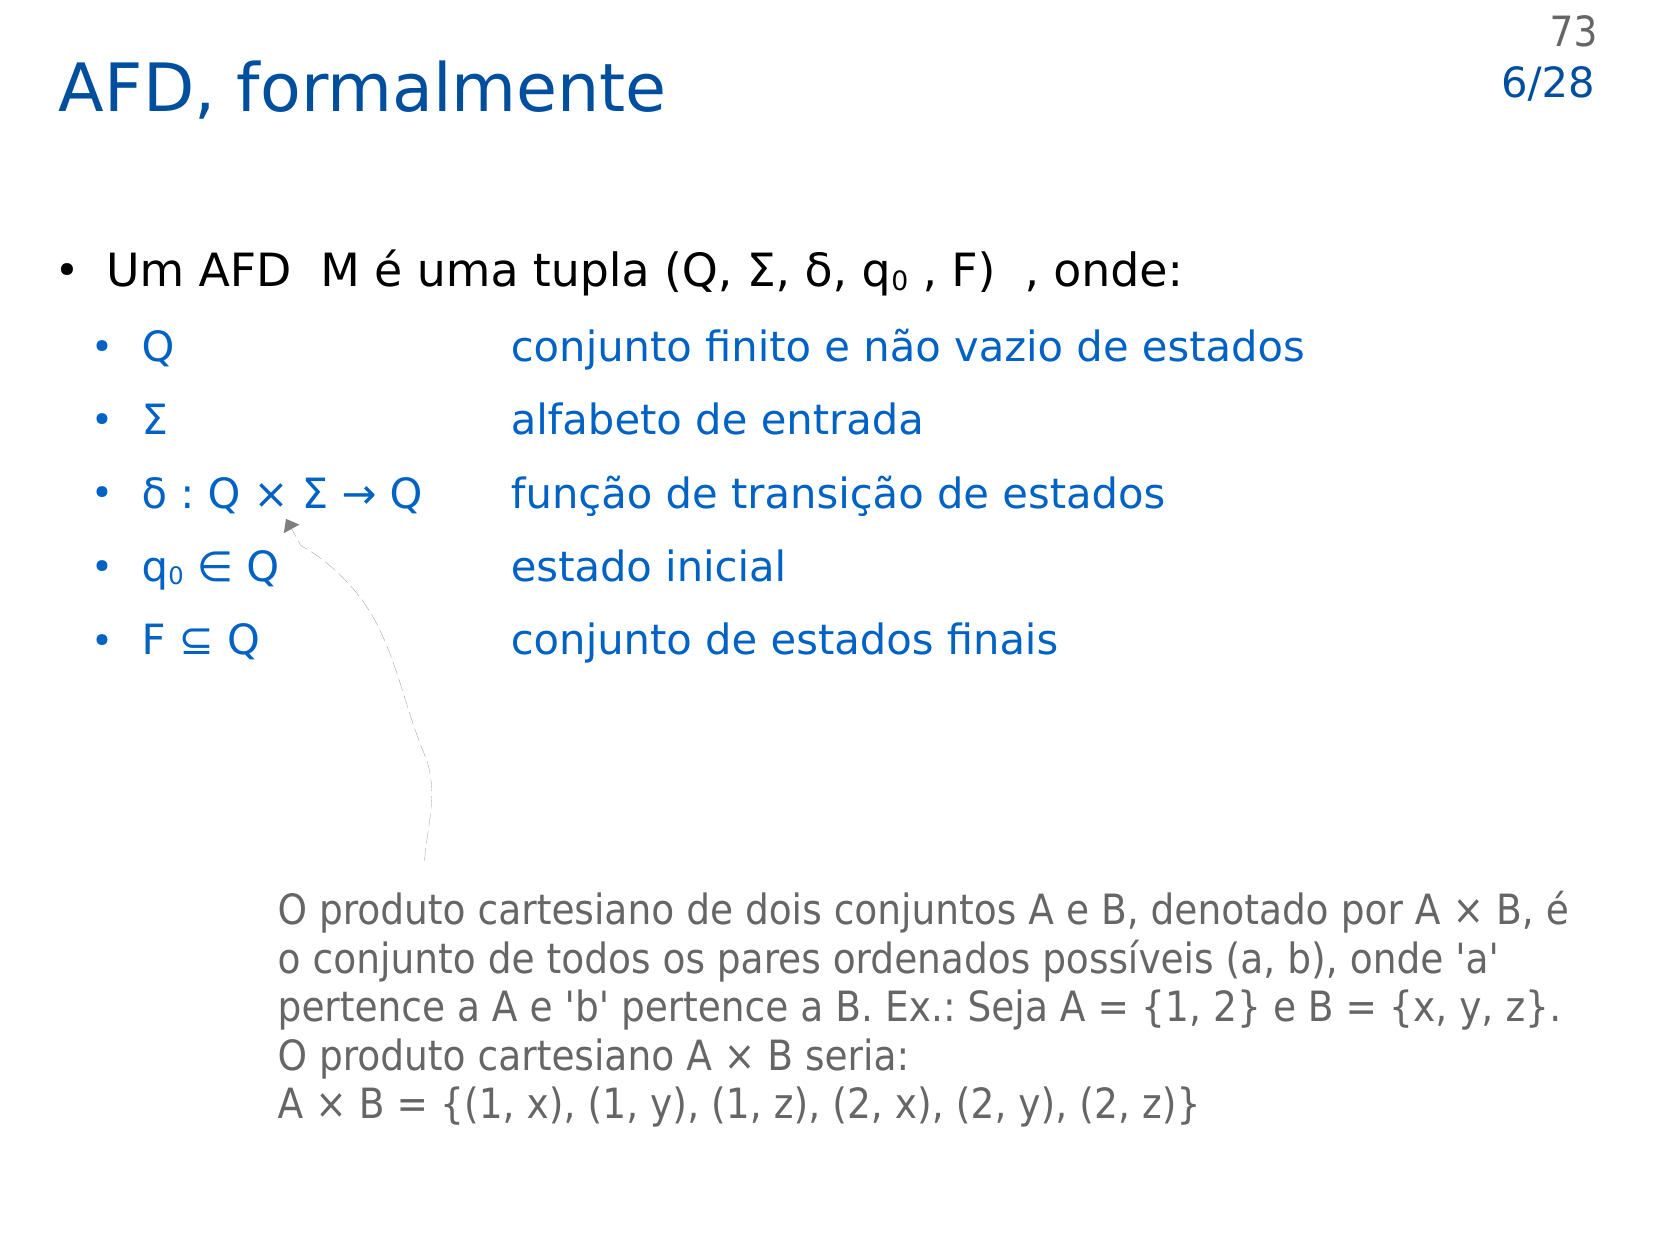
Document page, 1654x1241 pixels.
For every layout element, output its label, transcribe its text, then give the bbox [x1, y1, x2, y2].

title AFD, formalmente [59, 29, 1625, 148]
text_box O produto cartesiano de dois conjuntos A e B, denotado por A × B, é o conjunto de todos os pares ordenados possíveis (a, b), onde 'a' pertence a A e 'b' pertence a B. Ex.: Seja A = {1, 2} e B = {x, y, z}. O produto cartesiano A × B seria: A × B = {(1, x), (1, y), (1, z), (2, x), (2, y), (2, z)} [263, 878, 1595, 1185]
text_box 73 [1375, 0, 1613, 64]
list Um AFD M é uma tupla (Q, Σ, δ, q0 , F) , onde: Q conjunto finito e não vazio de estados Σ alfabeto de entrada δ : Q × Σ → Q função de transição de estados q0 ∈ Q estado inicial F ⊆ Q conjunto de estados finais [59, 236, 1595, 1211]
